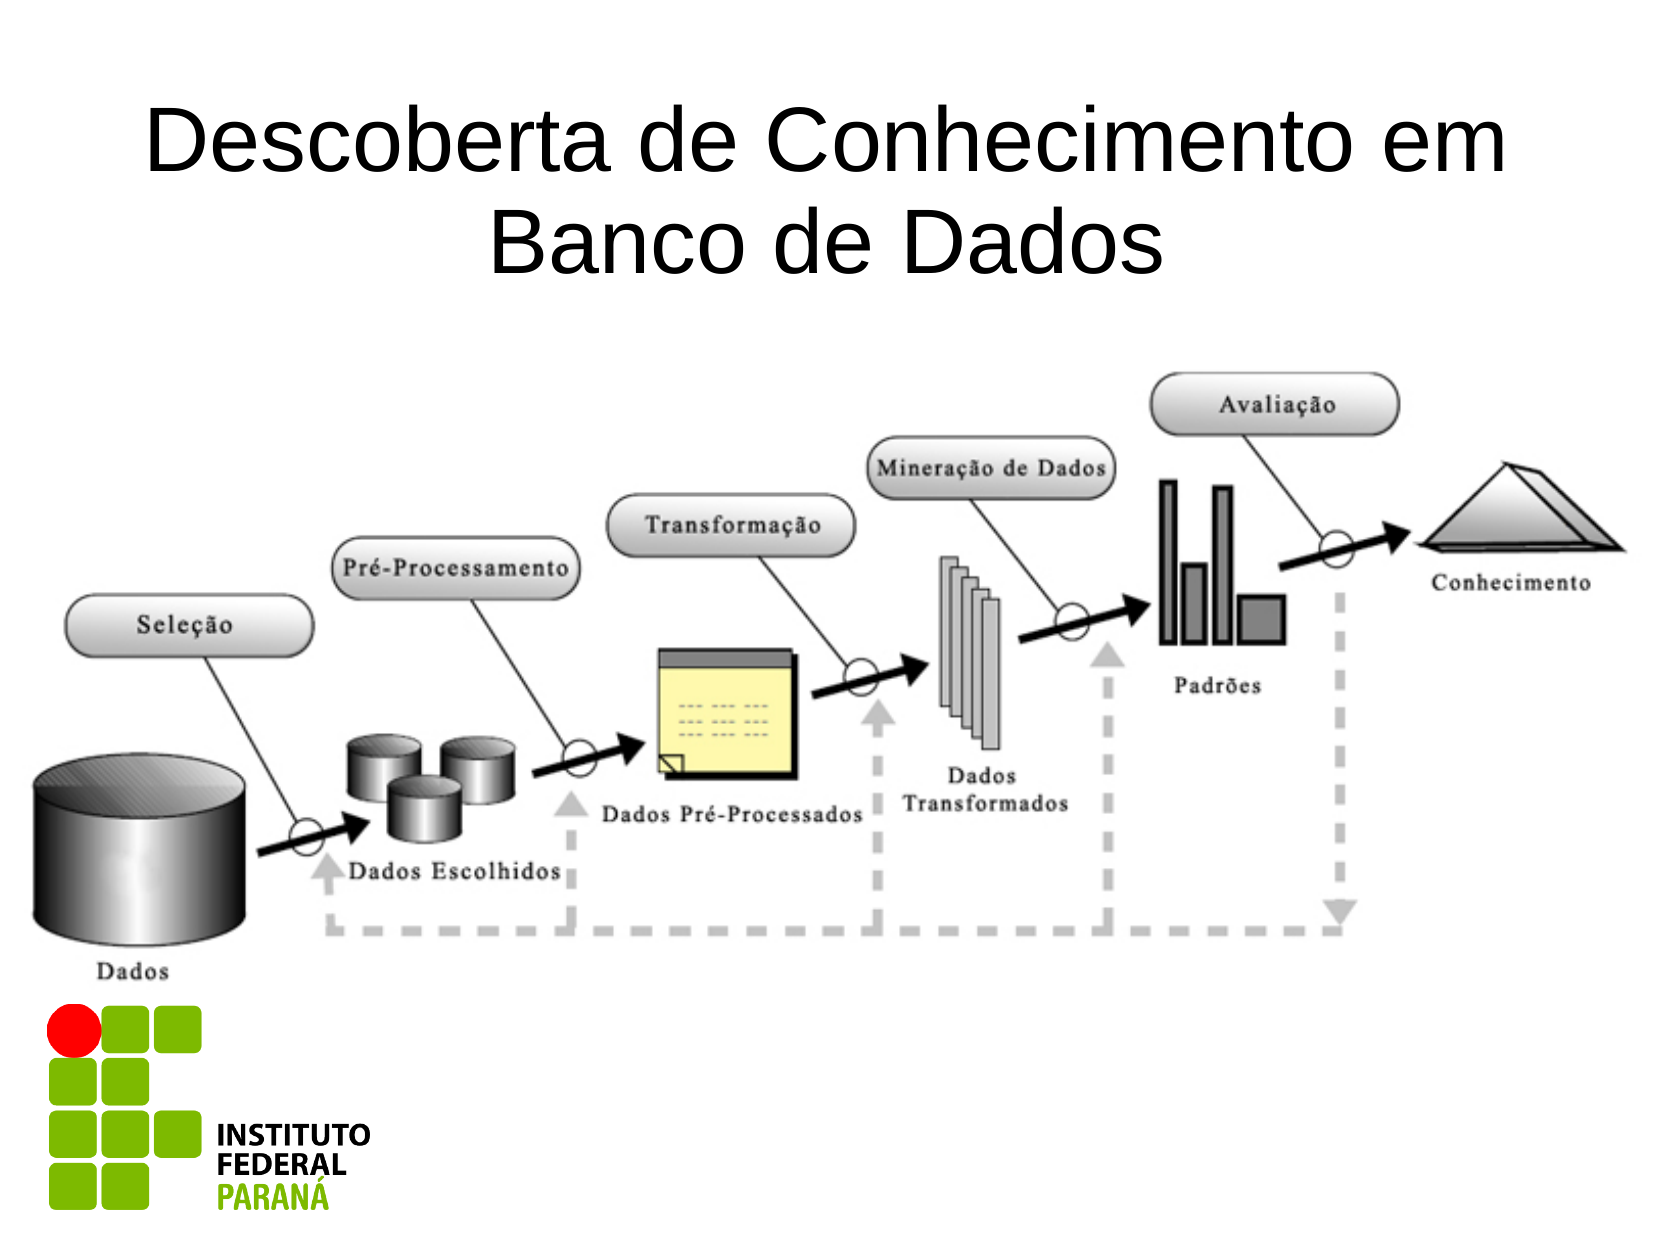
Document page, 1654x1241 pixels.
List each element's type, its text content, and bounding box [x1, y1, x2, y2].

picture [7, 354, 1642, 1211]
title Descoberta de Conhecimento em Banco de Dados [82, 87, 1571, 295]
